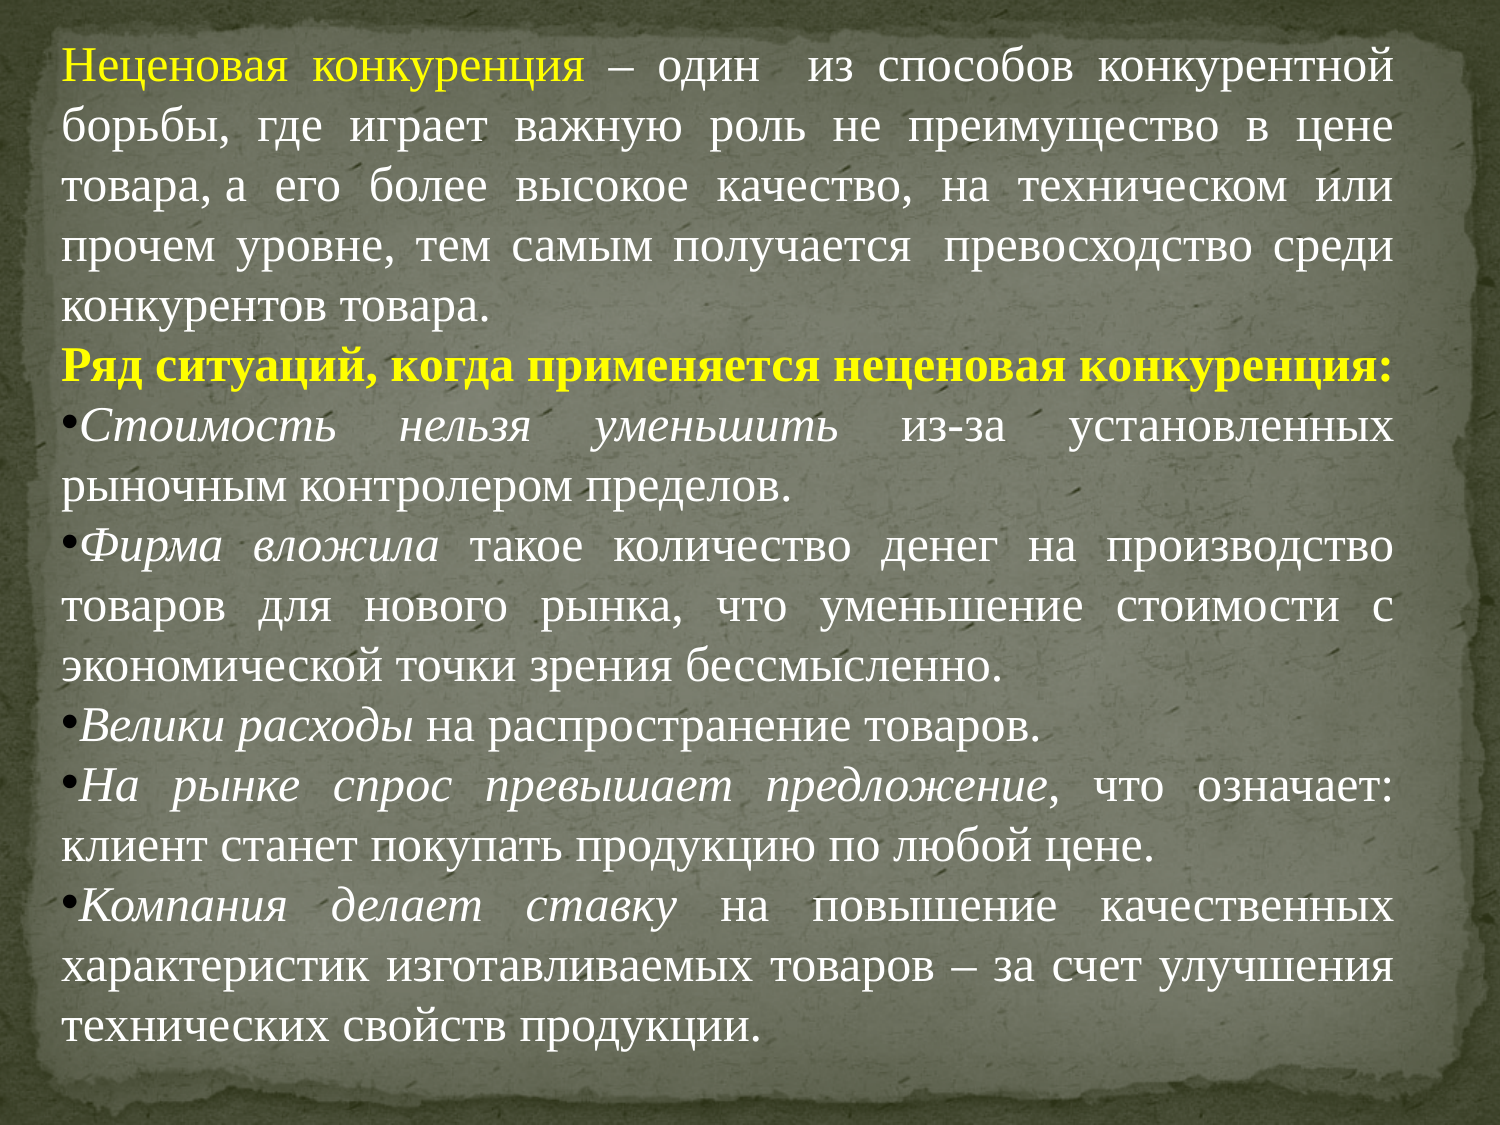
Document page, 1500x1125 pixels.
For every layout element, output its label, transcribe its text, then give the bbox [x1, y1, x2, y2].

text_box Неценовая конкуренция – один из способов конкурентной борьбы, где играет важную роль не преимущество в цене товара, а его более высокое качество, на техническом или прочем уровне, тем самым получается превосходство среди конкурентов товара. Ряд ситуаций, когда применяется неценовая конкуренция: Стоимость нельзя уменьшить из-за установленных рыночным контролером пределов. Фирма вложила такое количество денег на производство товаров для нового рынка, что уменьшение стоимости с экономической точки зрения бессмысленно. Велики расходы на распространение товаров. На рынке спрос превышает предложение, что означает: клиент станет покупать продукцию по любой цене. Компания делает ставку на повышение качественных характеристик изготавливаемых товаров – за счет улучшения технических свойств продукции. [46, 24, 1445, 1119]
